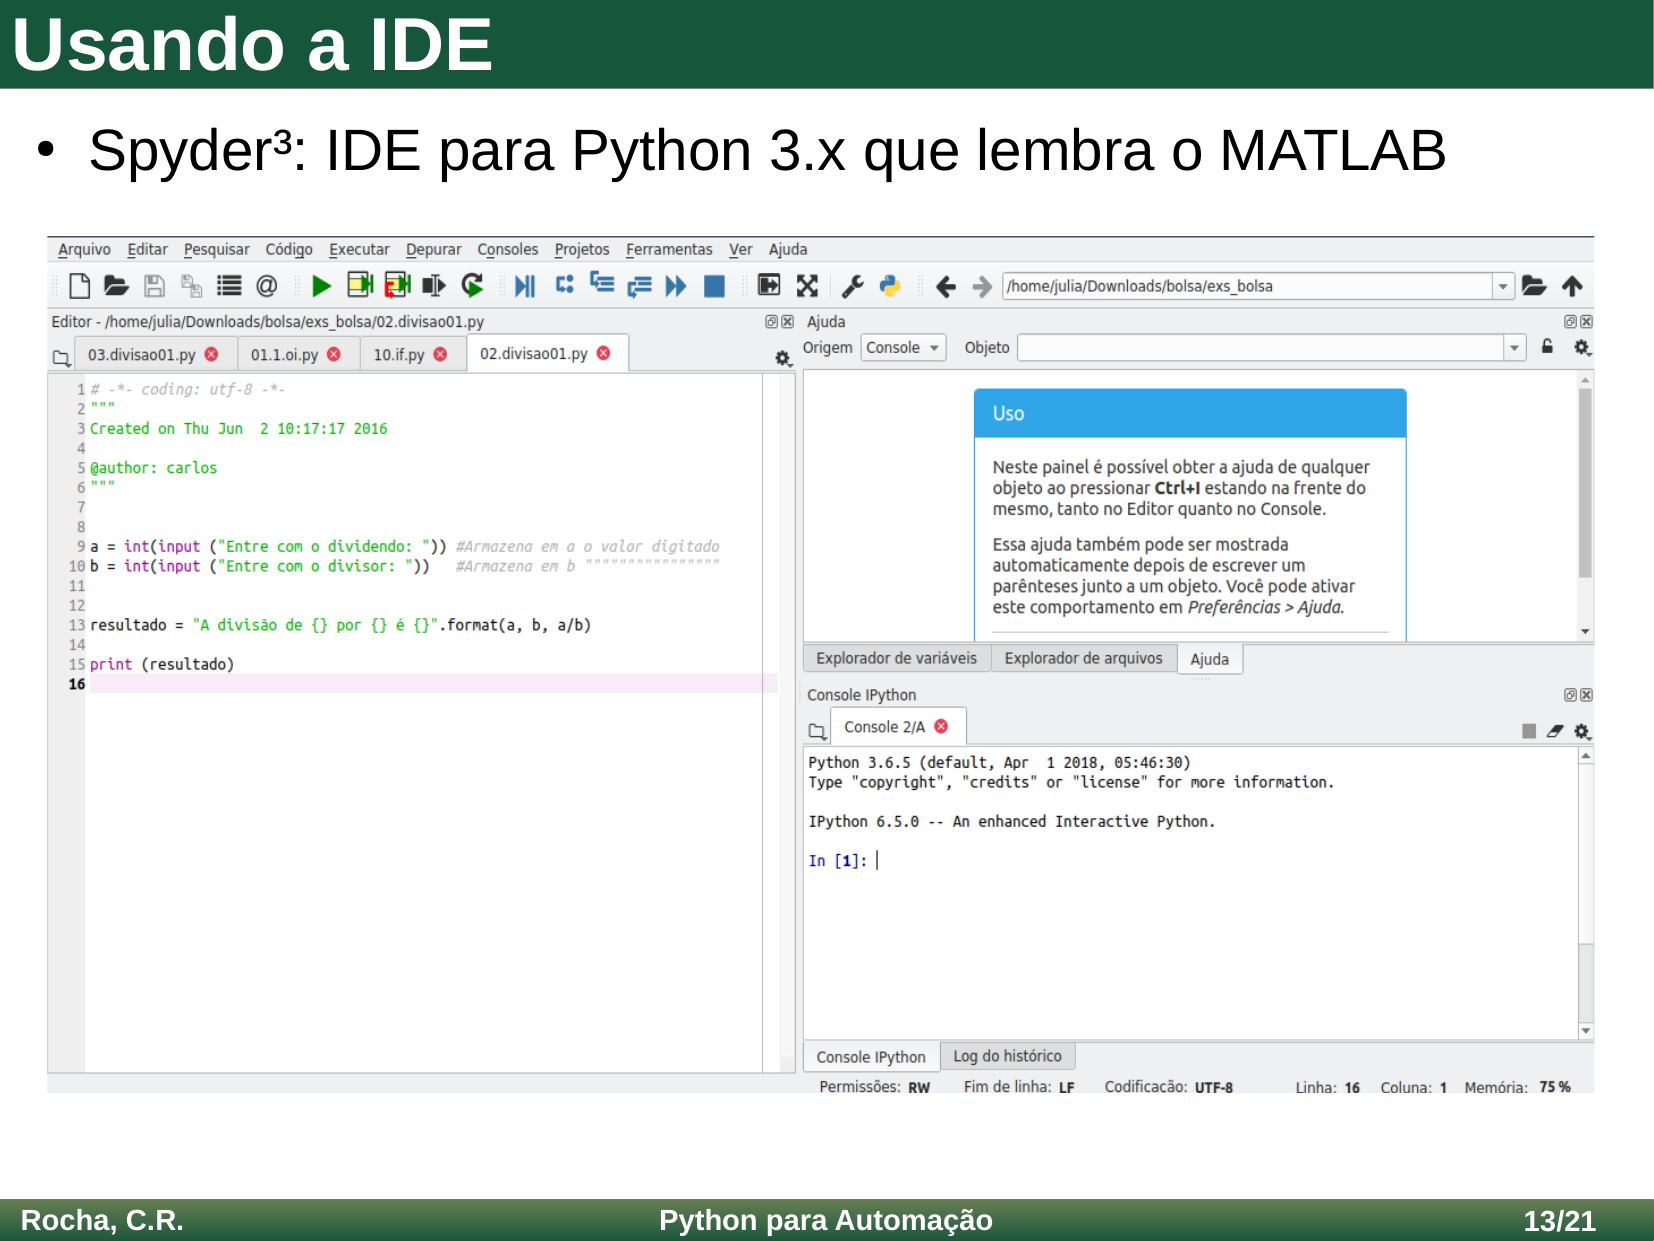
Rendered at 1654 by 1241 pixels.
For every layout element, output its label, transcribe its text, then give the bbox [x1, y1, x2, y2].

title Usando a IDE [11, 0, 1625, 89]
picture [47, 236, 1595, 1093]
list Spyder³: IDE para Python 3.x que lembra o MATLAB [17, 118, 1625, 1152]
